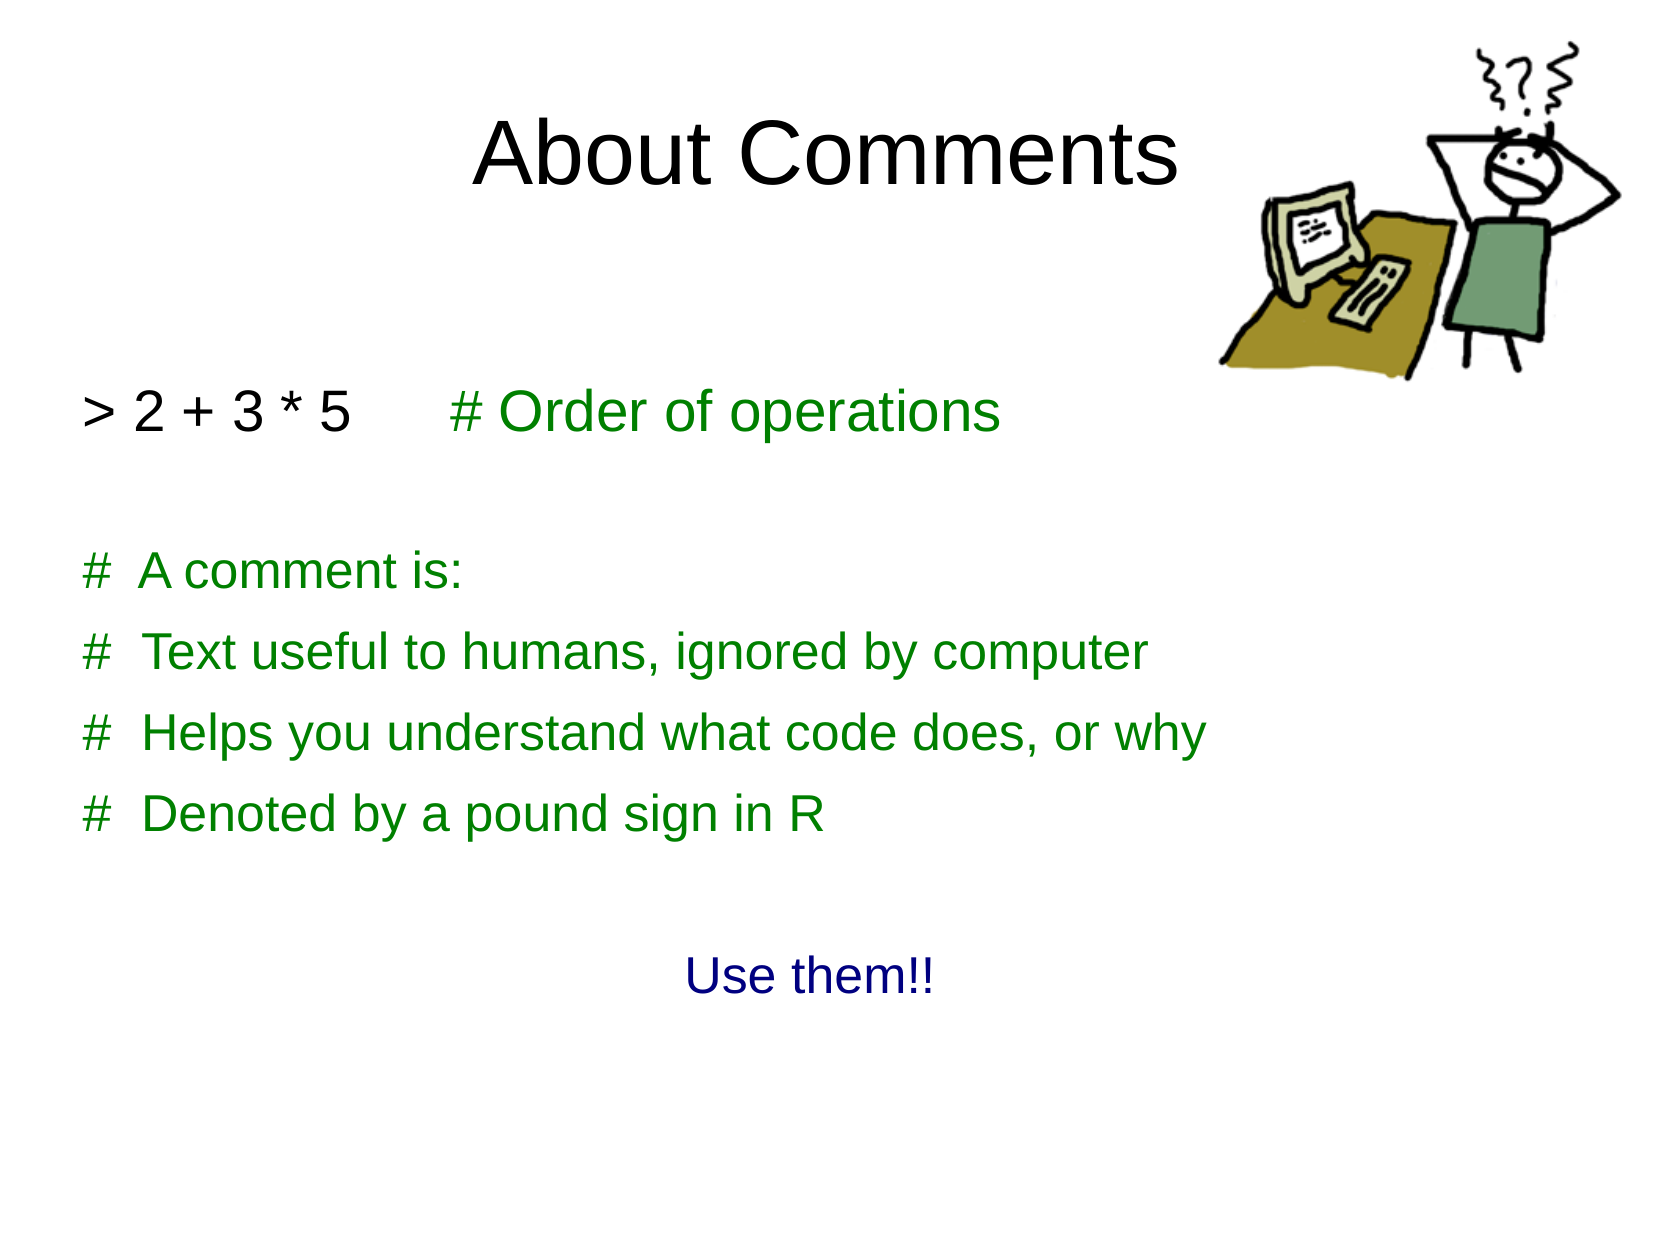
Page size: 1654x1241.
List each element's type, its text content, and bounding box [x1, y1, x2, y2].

list > 2 + 3 * 5 # Order of operations # A comment is: # Text useful to humans, ignored by computer # Helps you understand what code does, or why # Denoted by a pound sign in R Use them!! [82, 290, 1538, 1010]
title About Comments [82, 49, 1197, 257]
picture [1197, 29, 1636, 387]
